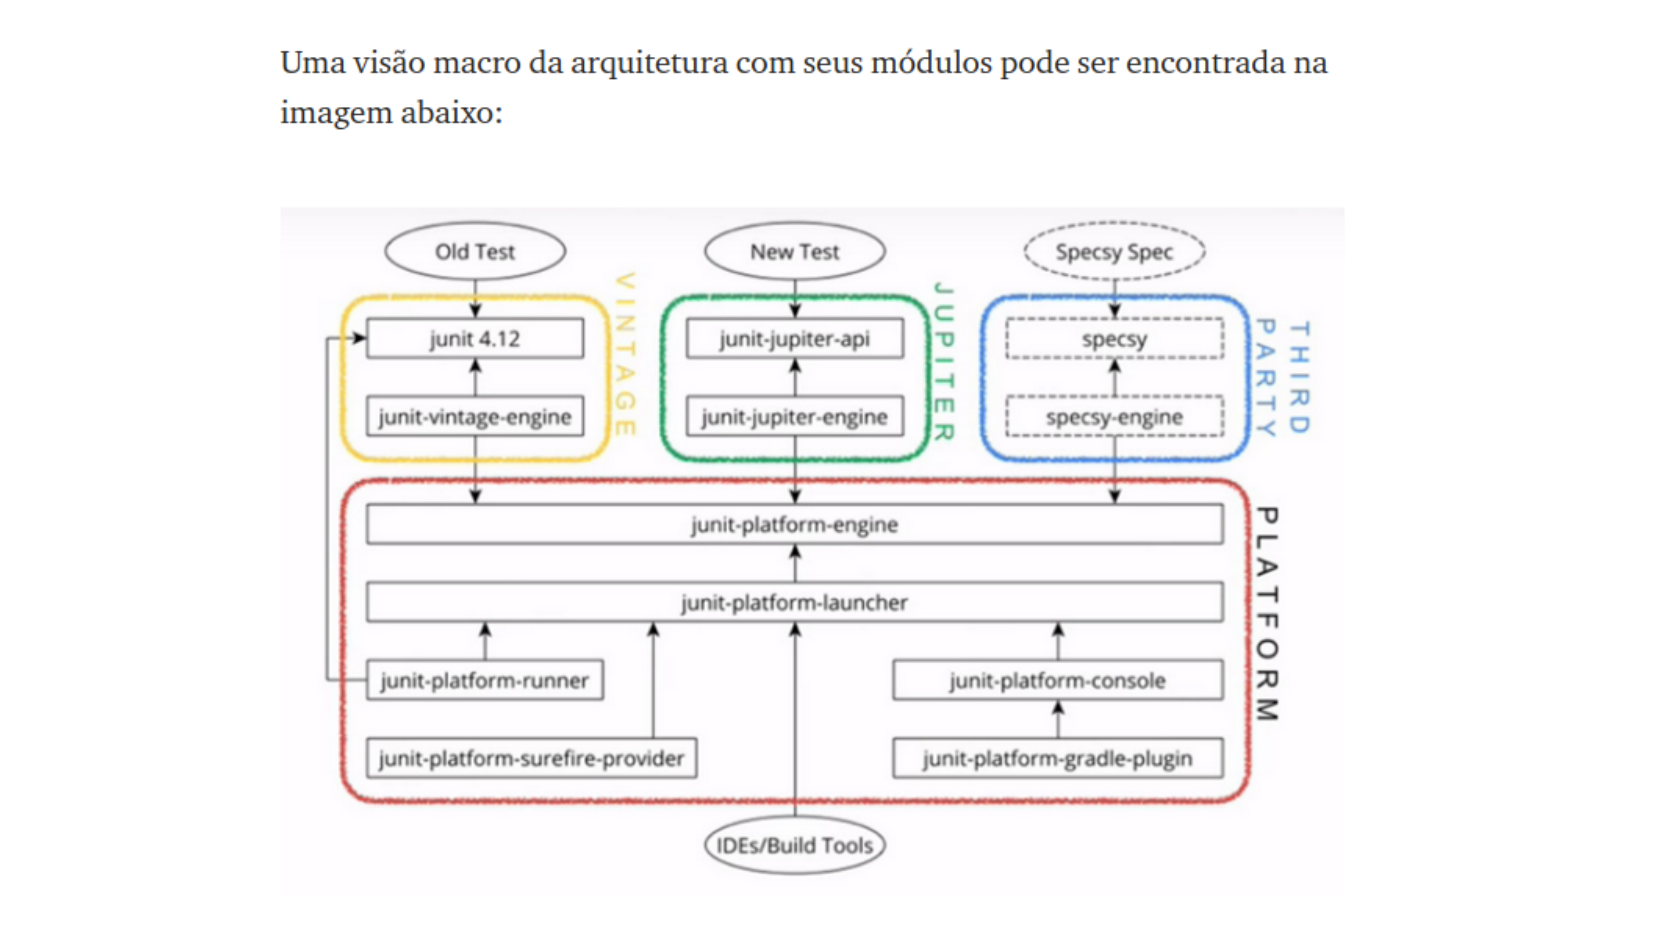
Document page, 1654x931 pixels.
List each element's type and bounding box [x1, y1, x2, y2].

picture [267, 42, 1398, 896]
